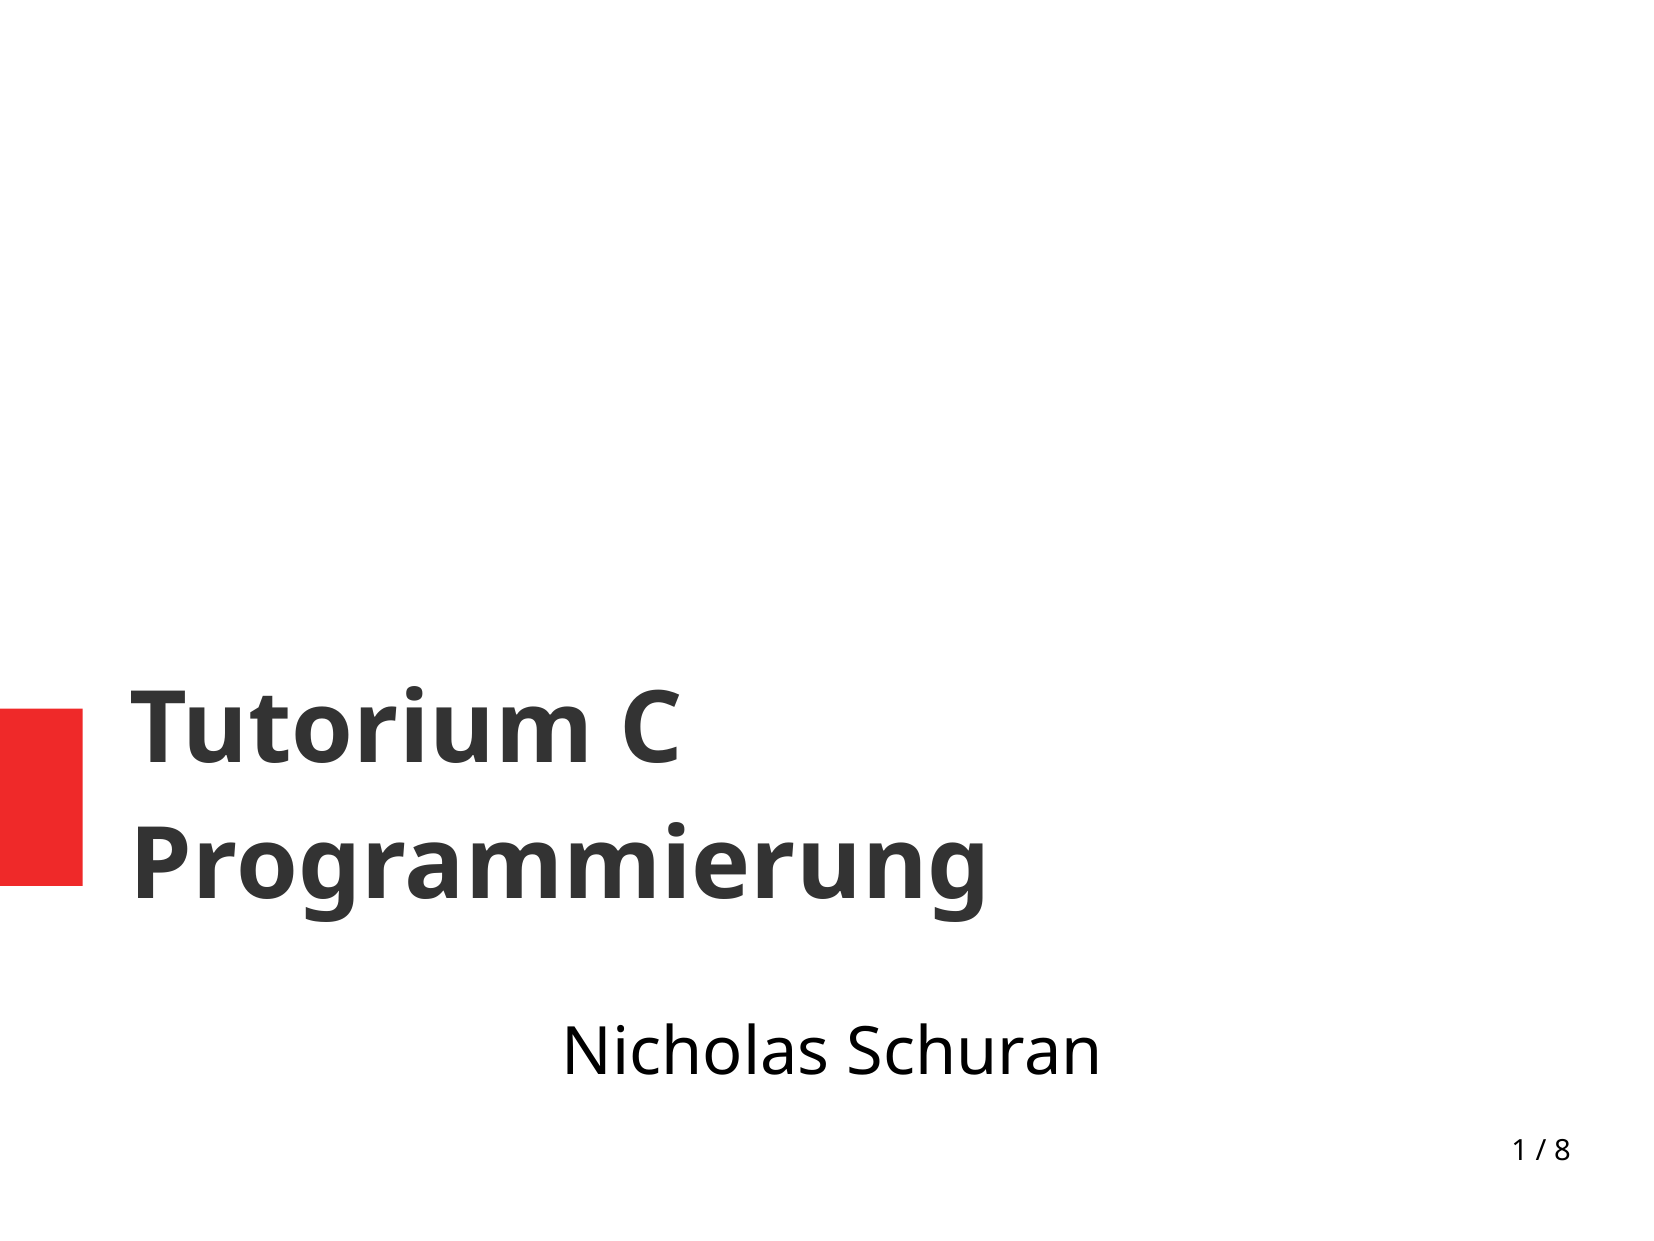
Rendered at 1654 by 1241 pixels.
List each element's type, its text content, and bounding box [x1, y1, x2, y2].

subtitle Nicholas Schuran [129, 968, 1536, 1130]
title Tutorium C Programmierung [129, 655, 1536, 928]
